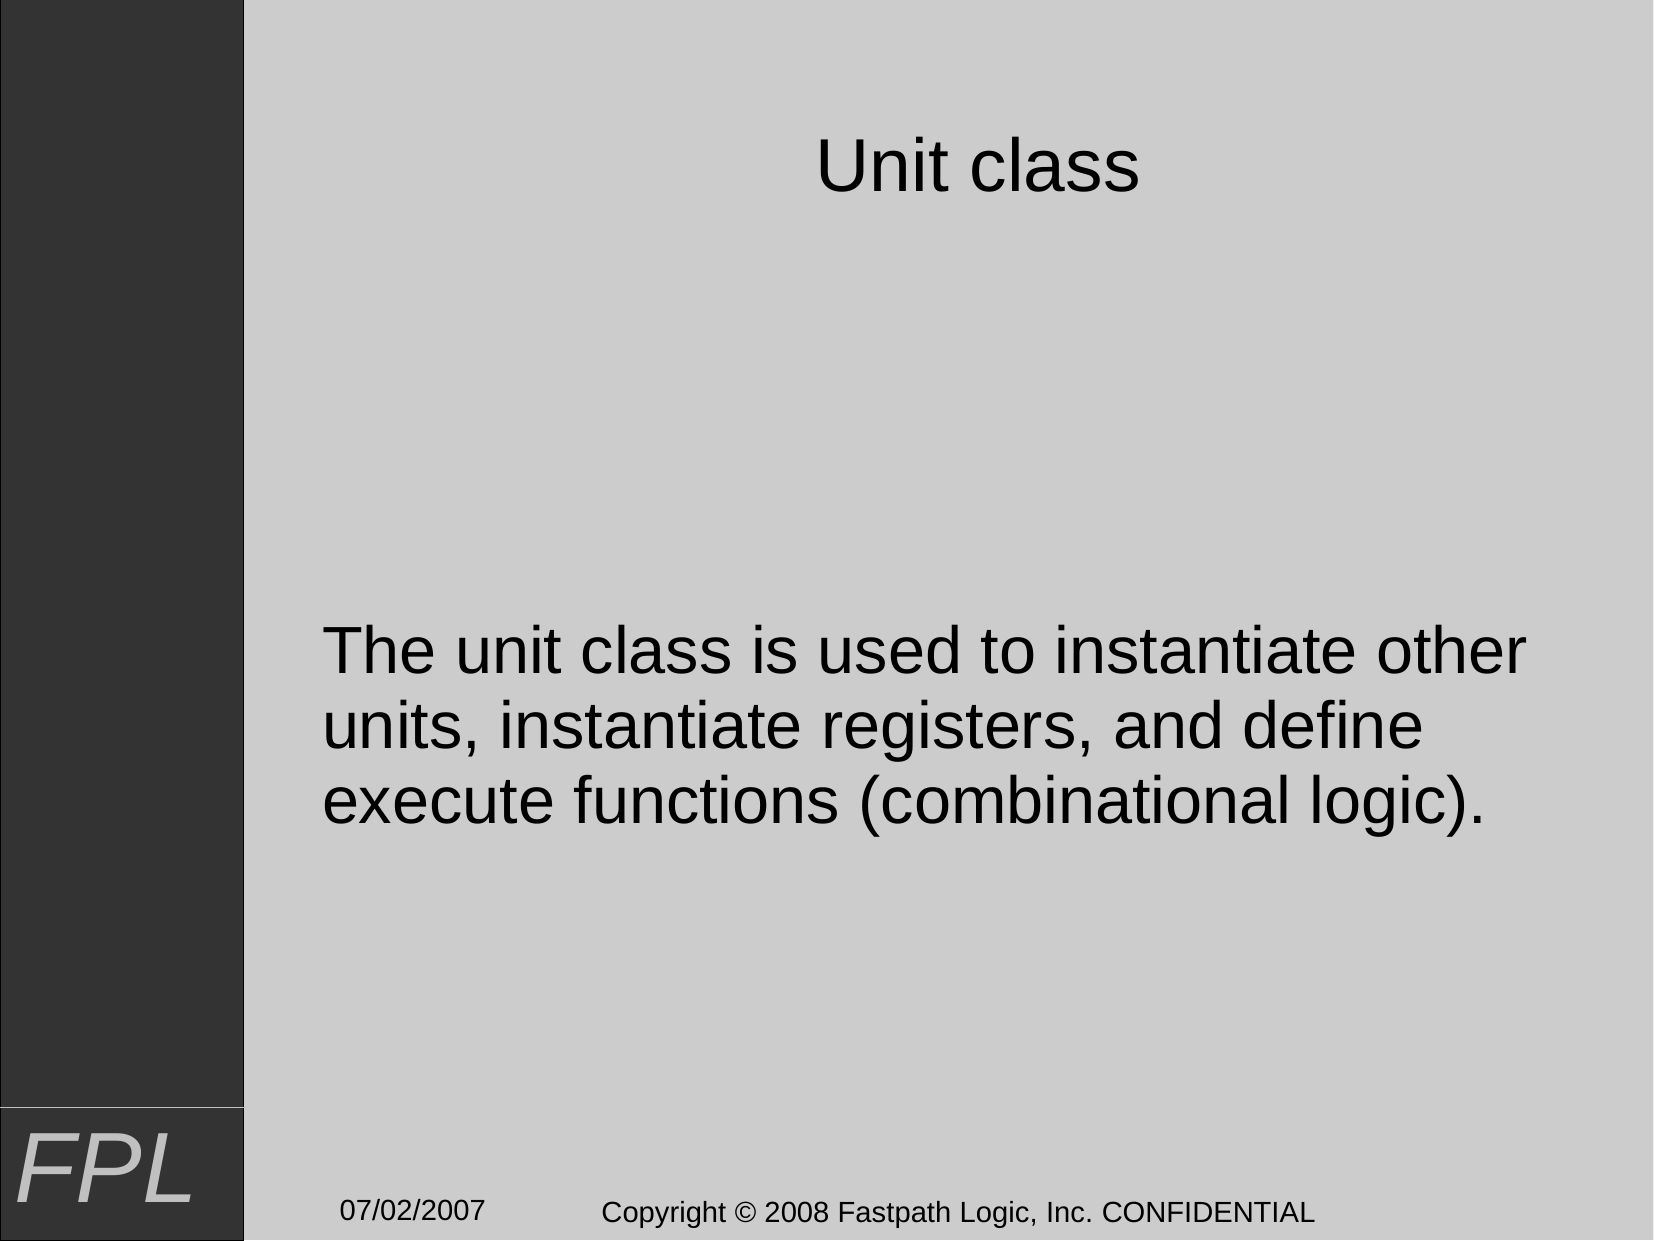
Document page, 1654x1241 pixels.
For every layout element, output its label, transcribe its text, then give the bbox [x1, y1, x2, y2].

title Unit class [427, 57, 1530, 272]
subtitle The unit class is used to instantiate other units, instantiate registers, and define execute functions (combinational logic). [322, 272, 1635, 1179]
